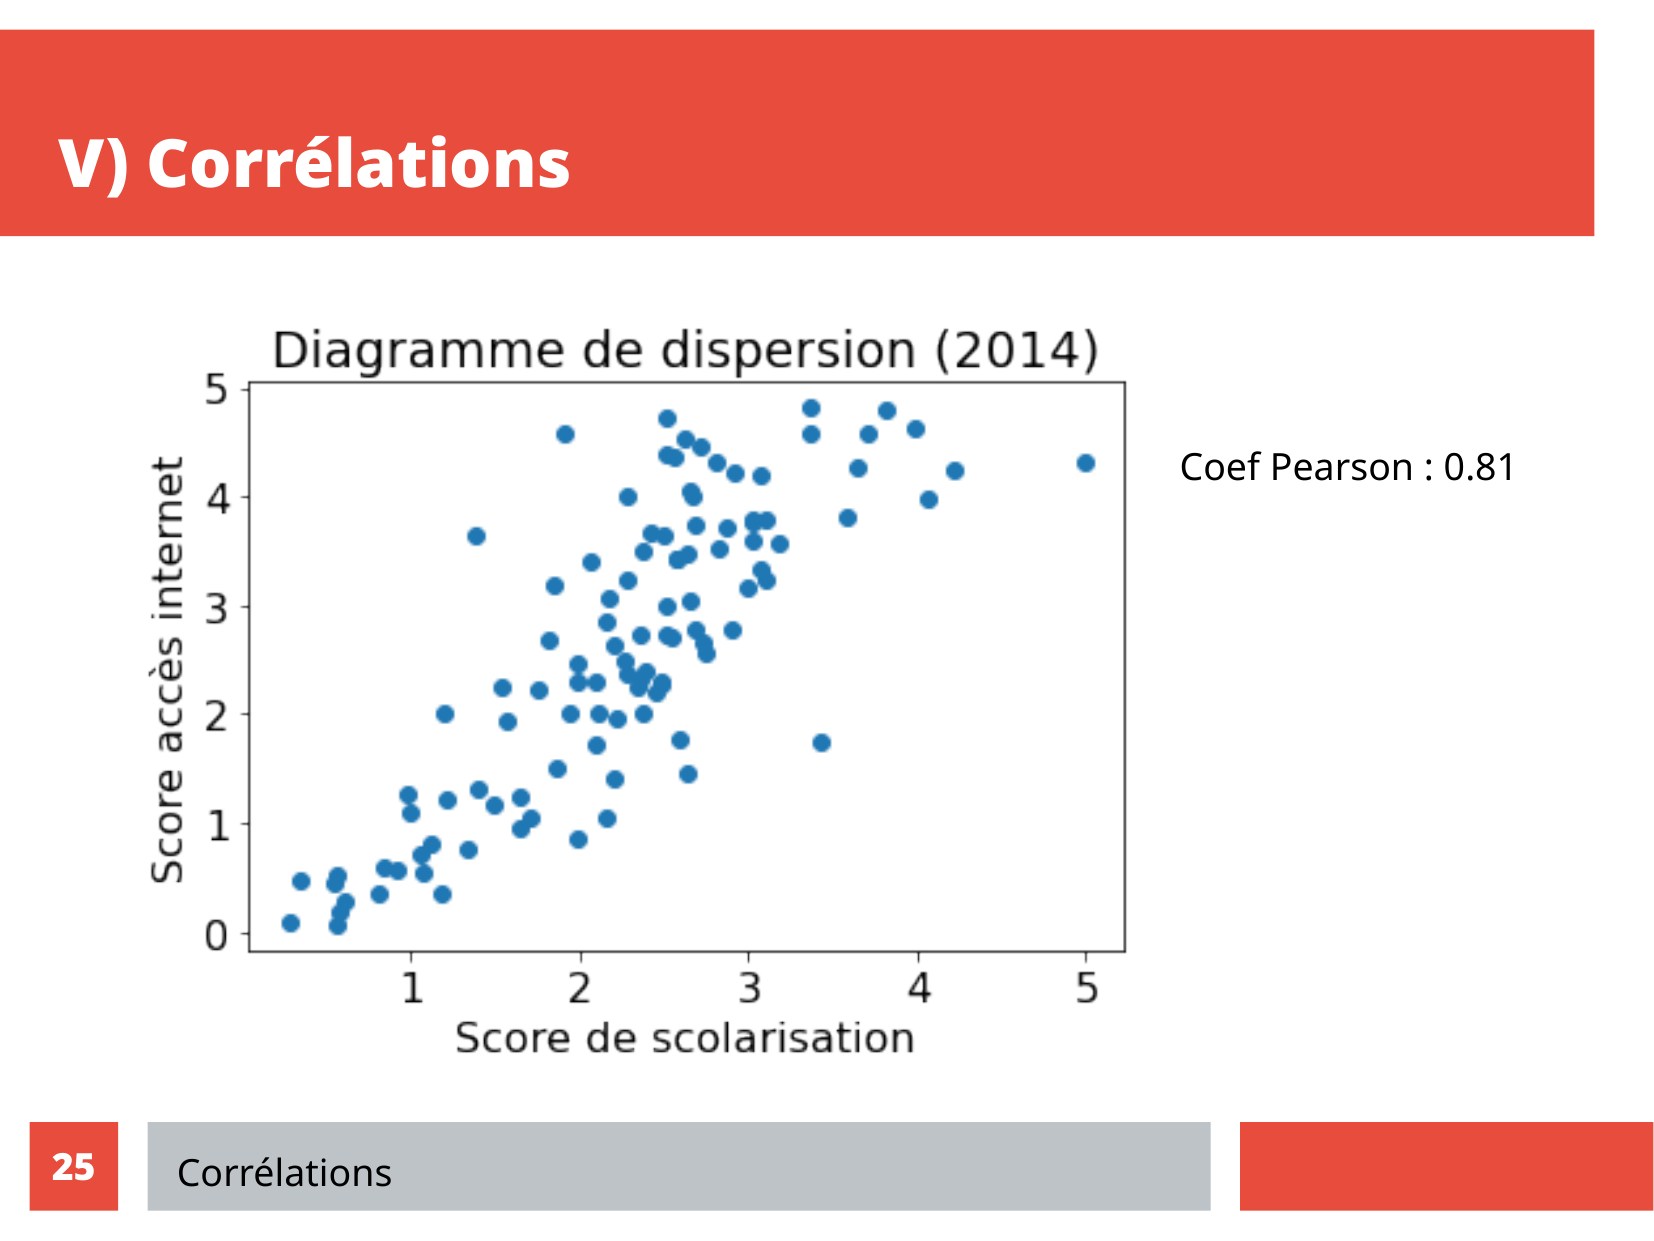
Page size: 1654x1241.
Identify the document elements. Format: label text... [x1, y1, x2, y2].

text_box Coef Pearson : 0.81 [1164, 433, 1562, 492]
text_box Corrélations [162, 1138, 577, 1197]
picture [136, 311, 1143, 1078]
title V) Corrélations [59, 59, 1595, 207]
